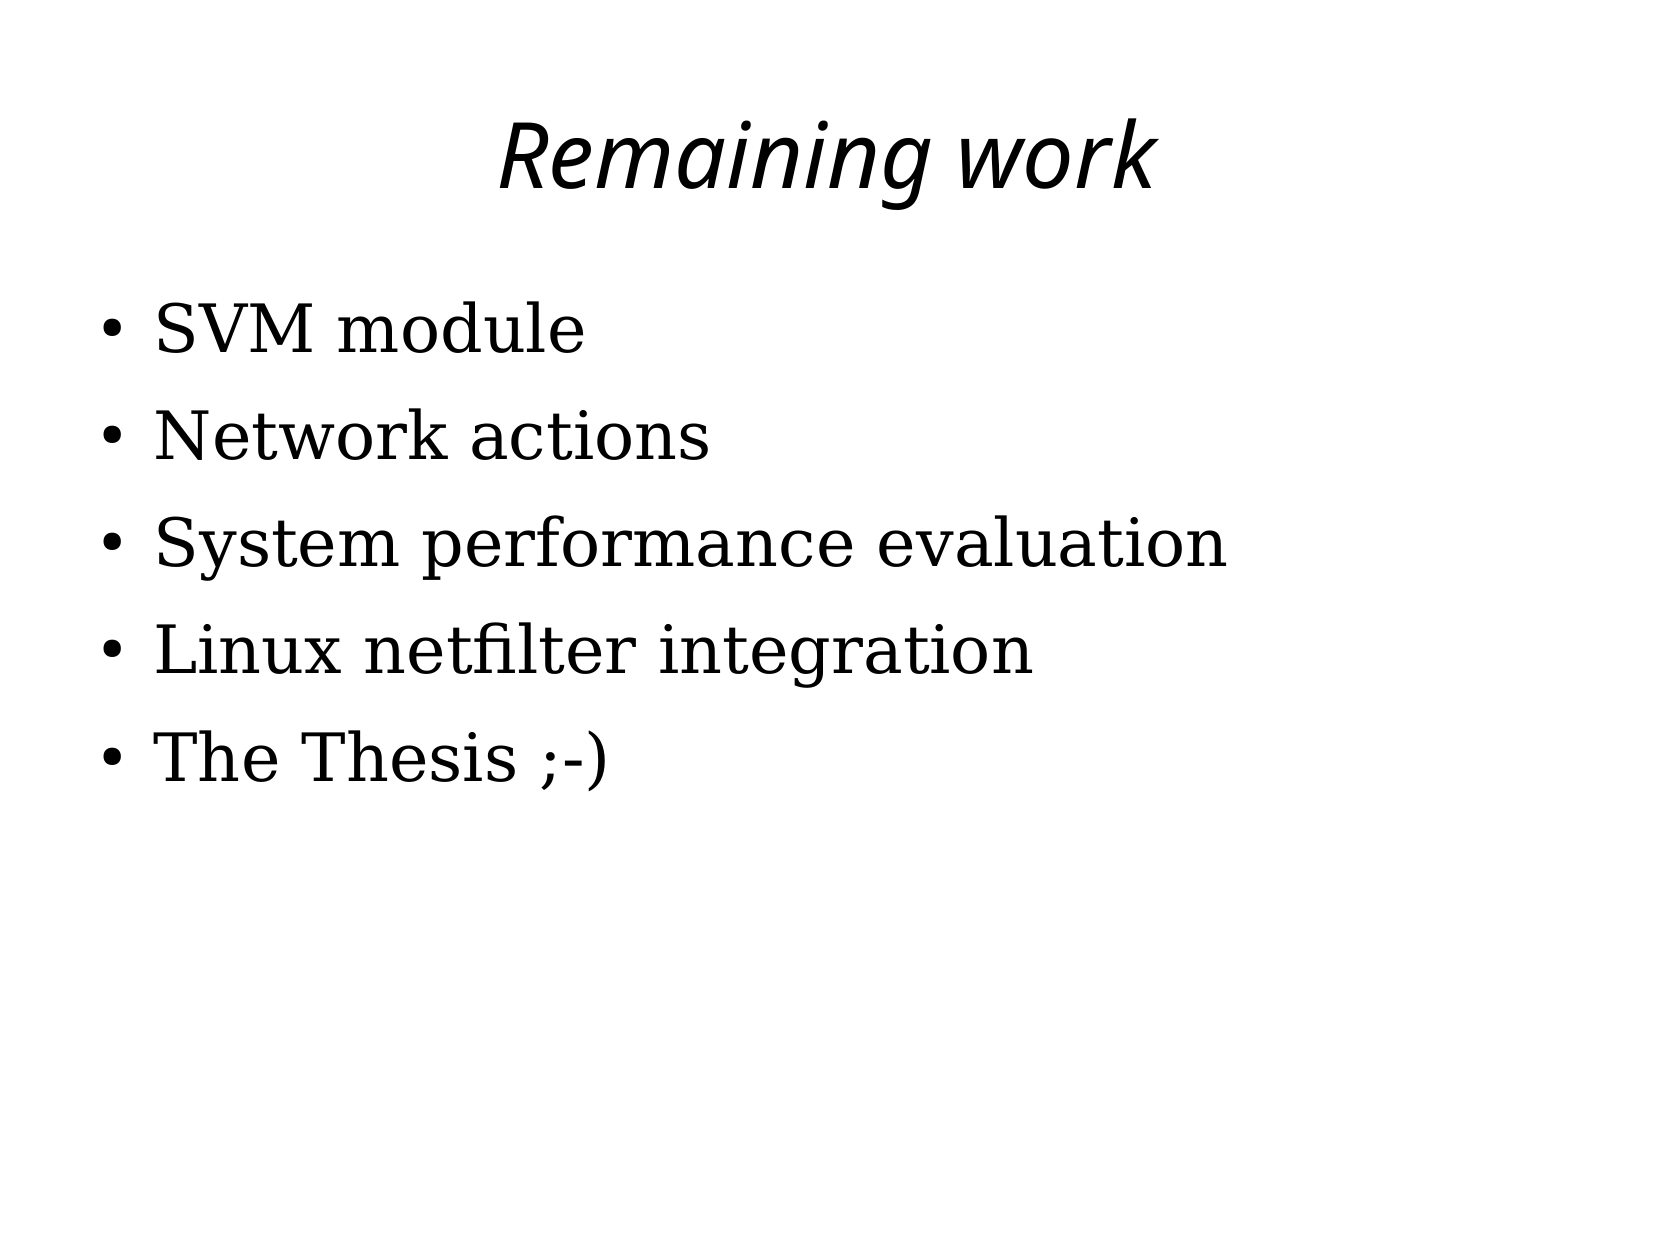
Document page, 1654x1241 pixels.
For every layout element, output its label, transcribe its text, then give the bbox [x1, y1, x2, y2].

list SVM module Network actions System performance evaluation Linux netfilter integration The Thesis ;-) [82, 290, 1571, 1109]
title Remaining work [82, 49, 1571, 257]
